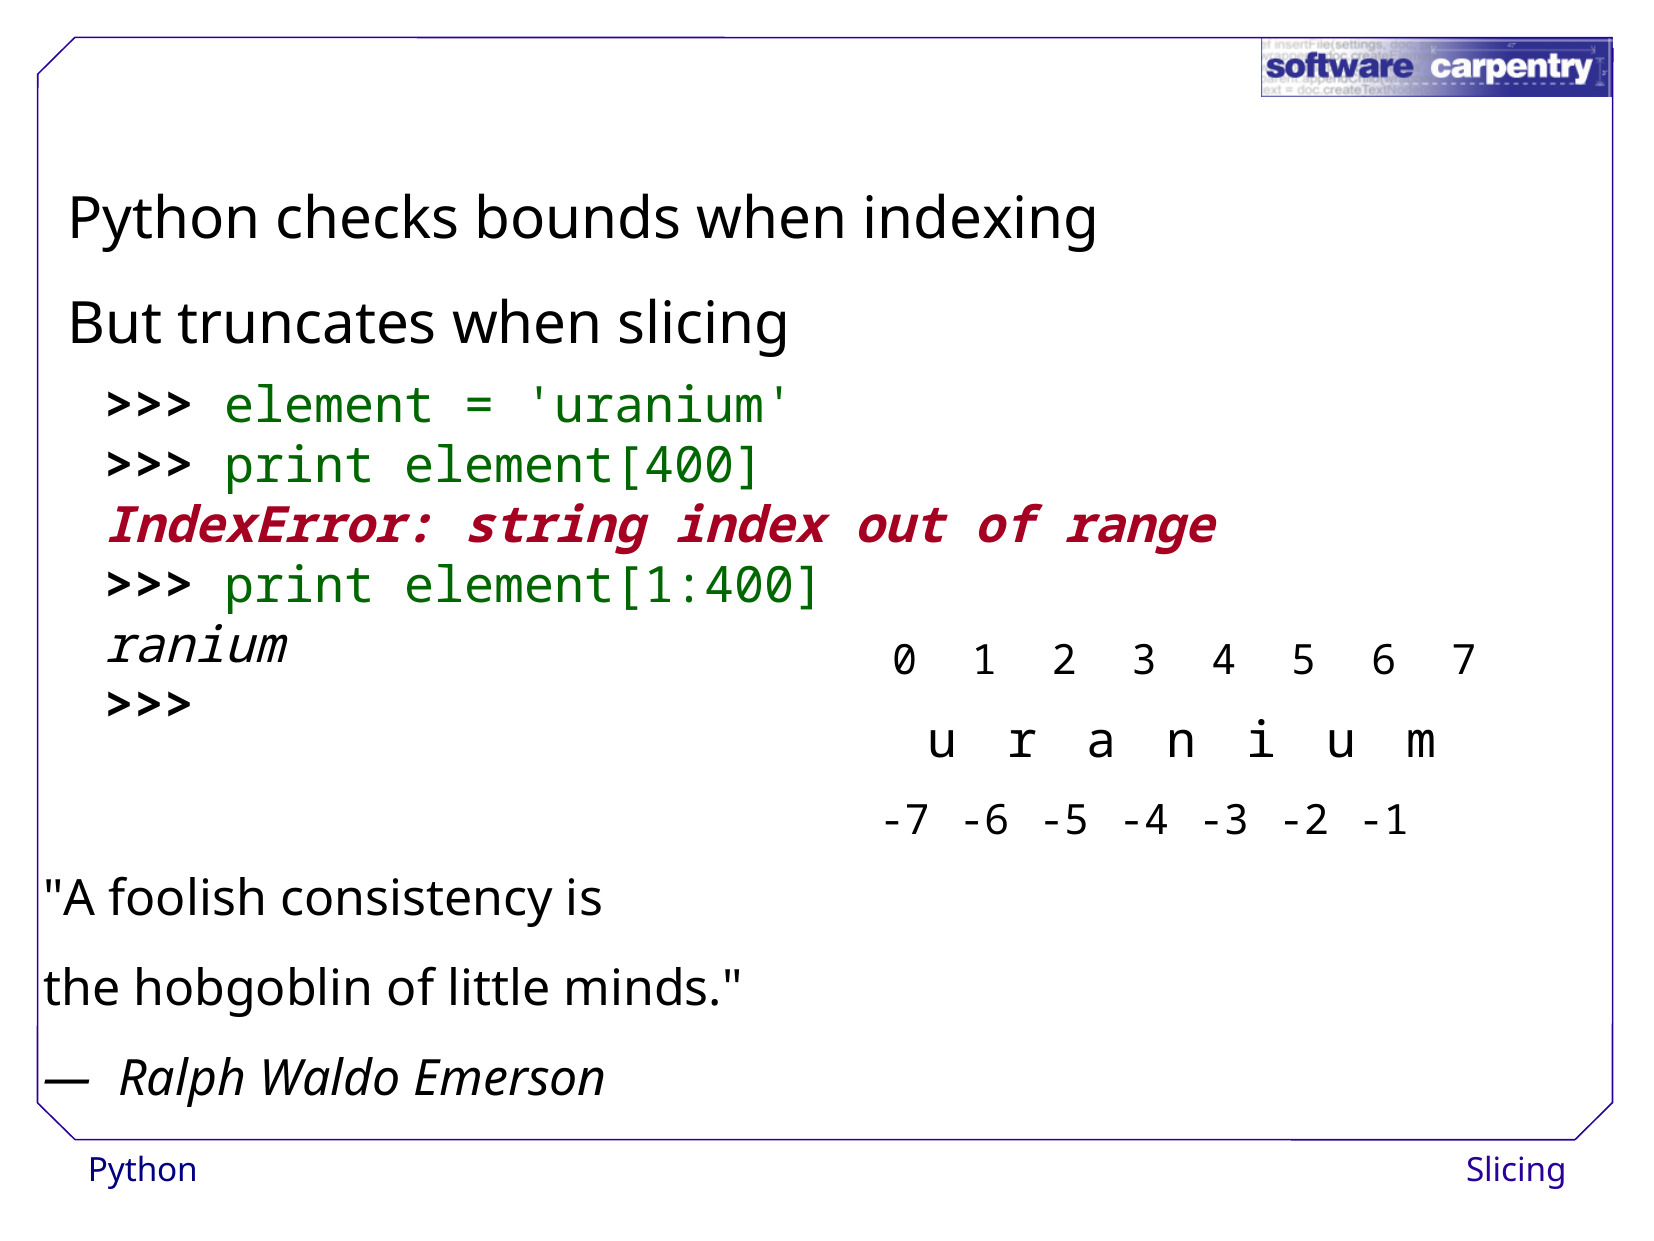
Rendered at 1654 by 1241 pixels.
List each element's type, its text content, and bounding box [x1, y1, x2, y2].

table_header -4 [1104, 790, 1184, 866]
table_header -3 [1184, 790, 1264, 866]
table_header u [1302, 705, 1382, 780]
table_header -2 [1264, 790, 1344, 866]
text_box "A foolish consistency is the hobgoblin of little minds." — Ralph Waldo Emerson [28, 827, 909, 1114]
picture [1261, 39, 1613, 97]
table_header -5 [1024, 790, 1104, 866]
table_header -6 [945, 790, 1024, 866]
text_box >>> element = 'uranium' >>> print element[400] IndexError: string index out of range >>> print element[1:400] ranium >>> [89, 364, 827, 827]
table_header i [1222, 705, 1302, 780]
table_header 3 [1104, 629, 1184, 705]
table_header u [902, 705, 982, 780]
table_header 2 [1024, 629, 1104, 705]
table_header -1 [1344, 790, 1424, 866]
table_header n [1142, 705, 1222, 780]
table_header 7 [1424, 629, 1504, 705]
table_header 6 [1344, 629, 1424, 705]
text_box Python checks bounds when indexing But truncates when slicing [52, 137, 1265, 364]
table_header a [1062, 705, 1142, 780]
table_header 1 [945, 629, 1024, 705]
table_header 4 [1184, 629, 1264, 705]
table_header 5 [1264, 629, 1344, 705]
table_header -7 [865, 790, 945, 866]
table_header m [1382, 705, 1461, 780]
table_header r [982, 705, 1062, 780]
table_header 0 [865, 629, 945, 705]
